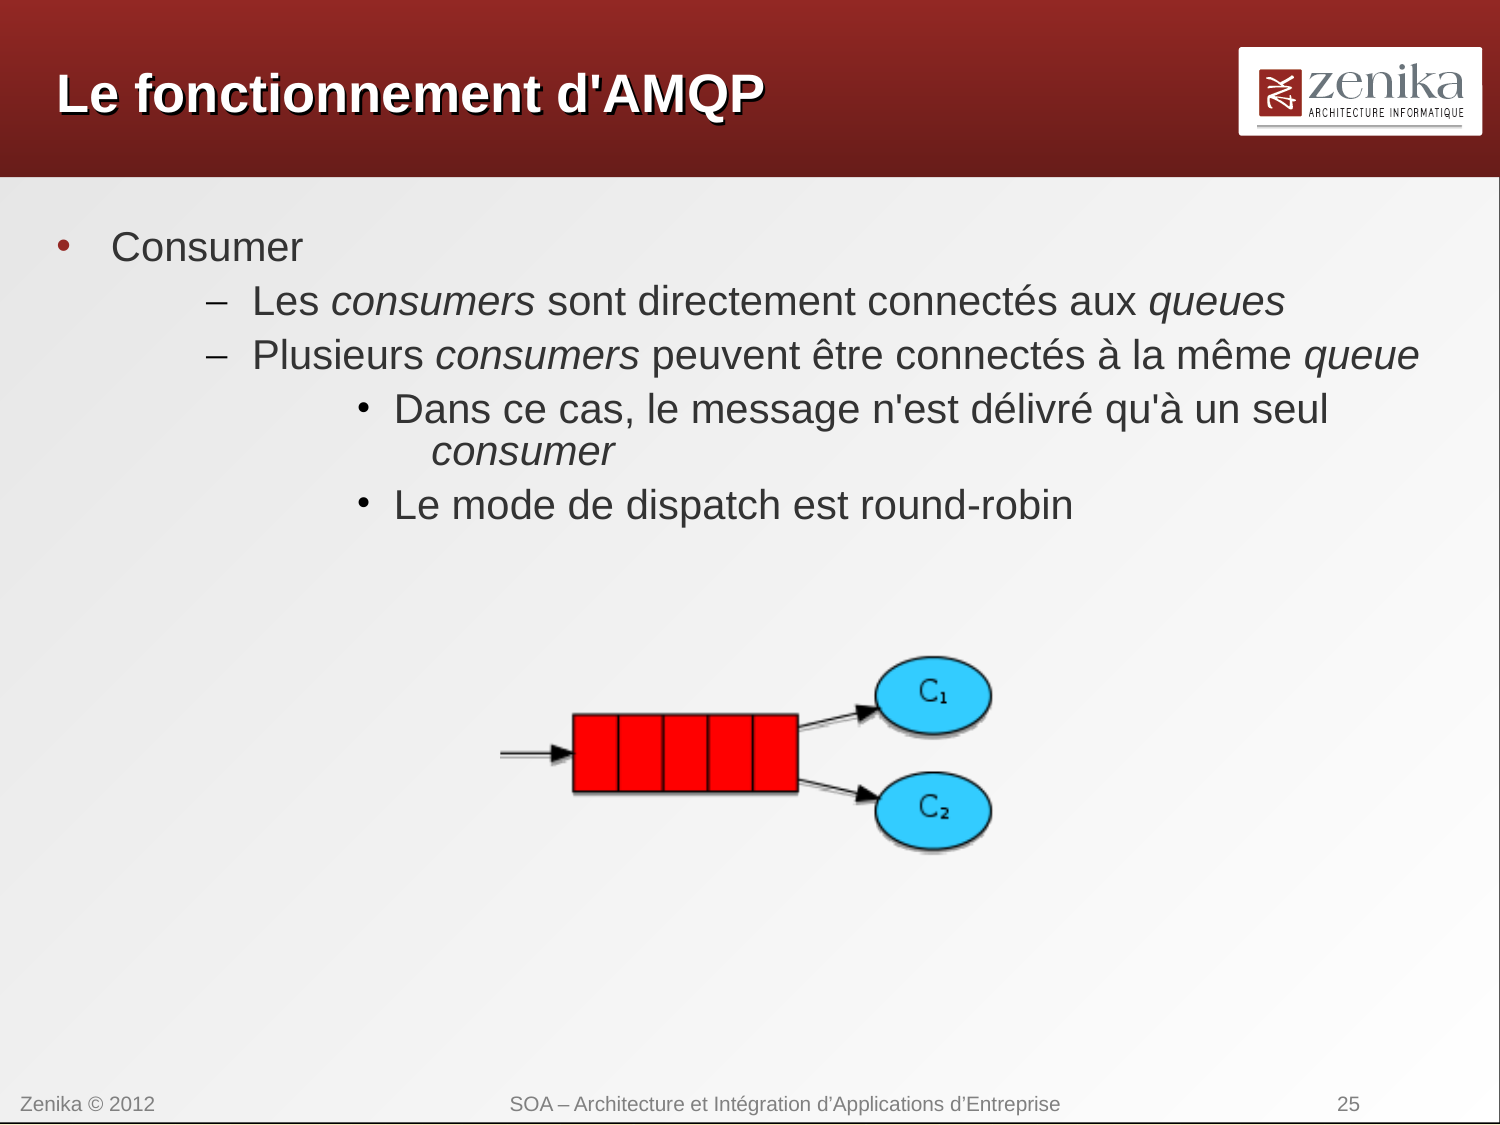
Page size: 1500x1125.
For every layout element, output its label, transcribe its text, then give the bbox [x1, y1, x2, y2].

text_box Le fonctionnement d'AMQP [41, 16, 1223, 178]
picture [500, 649, 1000, 859]
text_box Consumer Les consumers sont directement connectés aux queues Plusieurs consumers peuvent être connectés à la même queue Dans ce cas, le message n'est délivré qu'à un seul consumer Le mode de dispatch est round-robin [41, 221, 1452, 1031]
